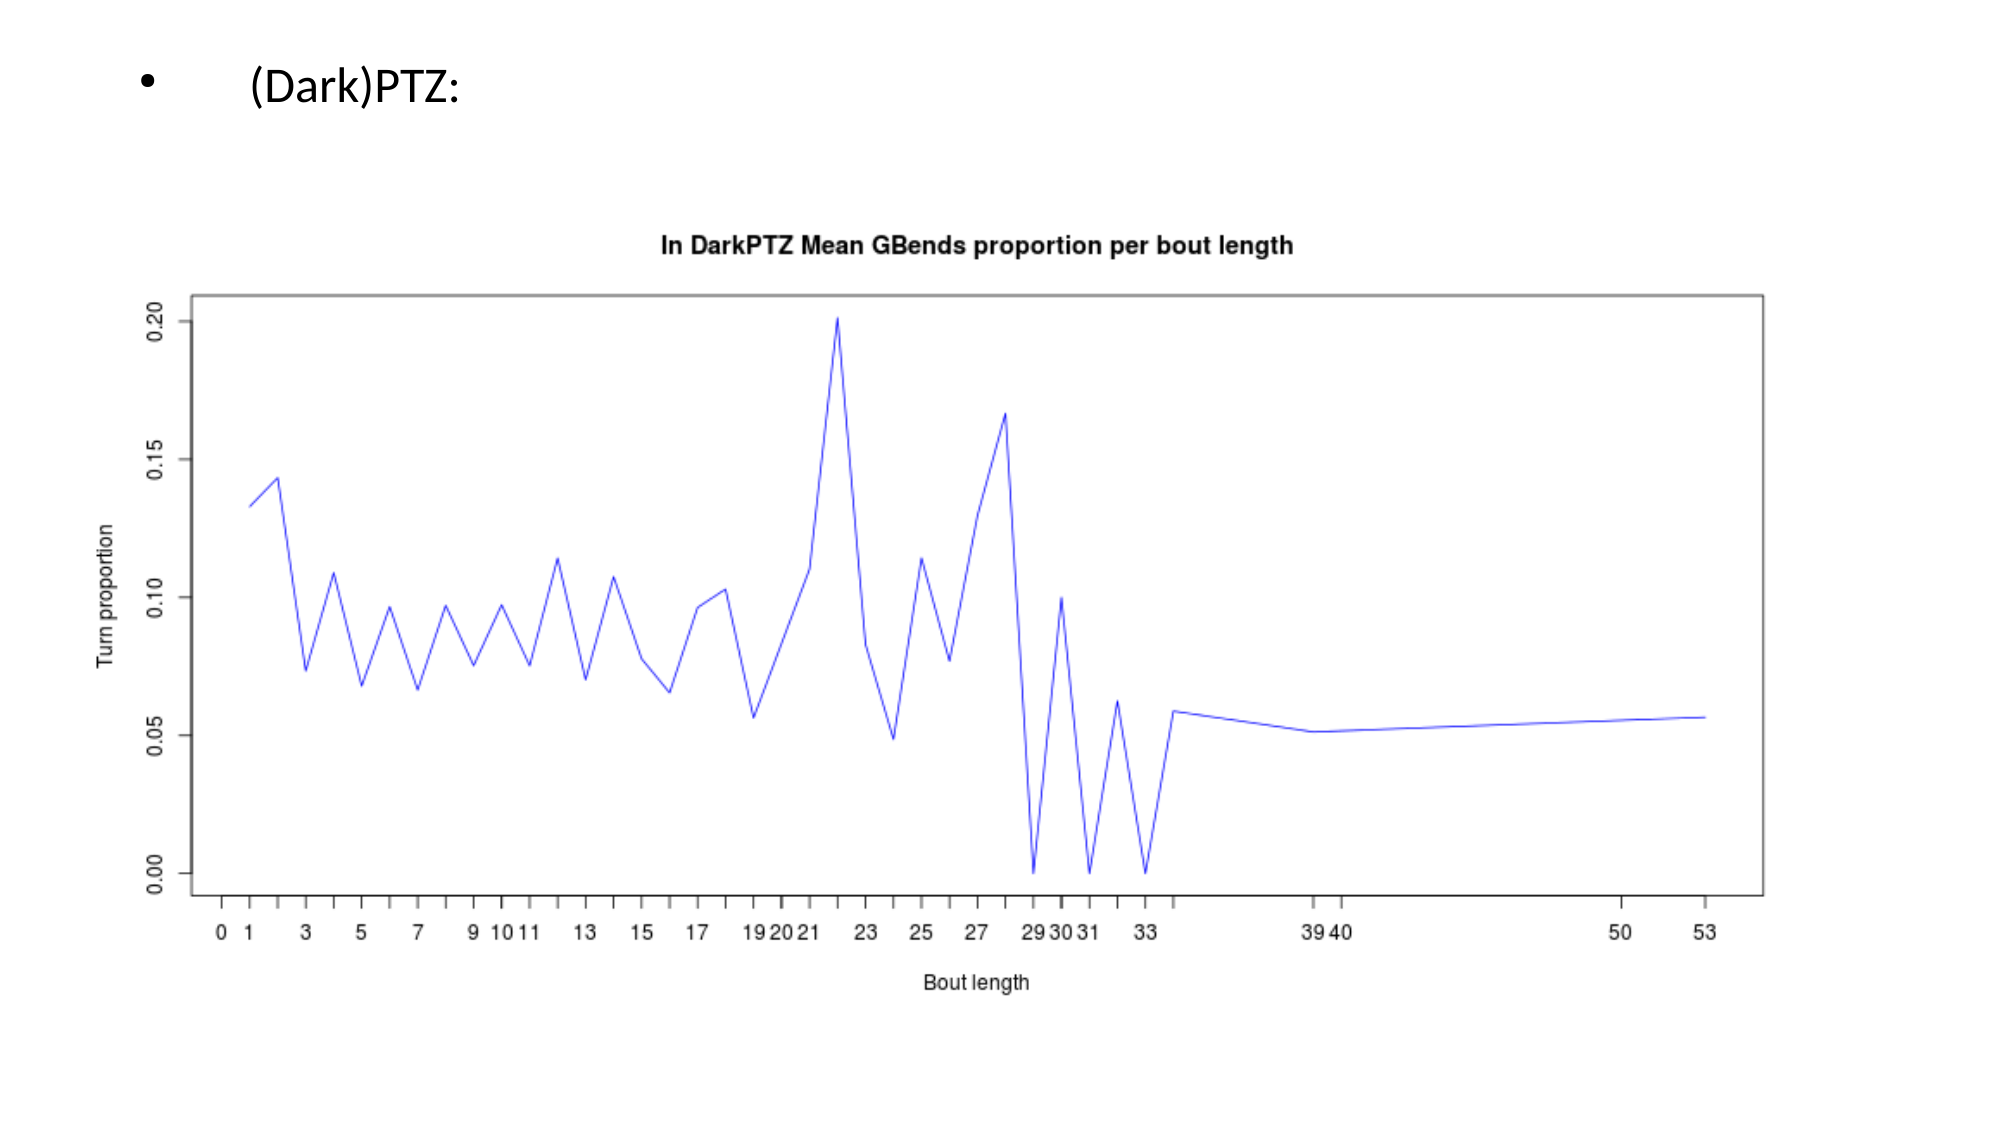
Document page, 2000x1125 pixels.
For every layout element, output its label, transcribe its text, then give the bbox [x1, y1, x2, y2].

picture [90, 194, 1816, 1023]
text_box (Dark)PTZ: [0, 0, 2000, 946]
